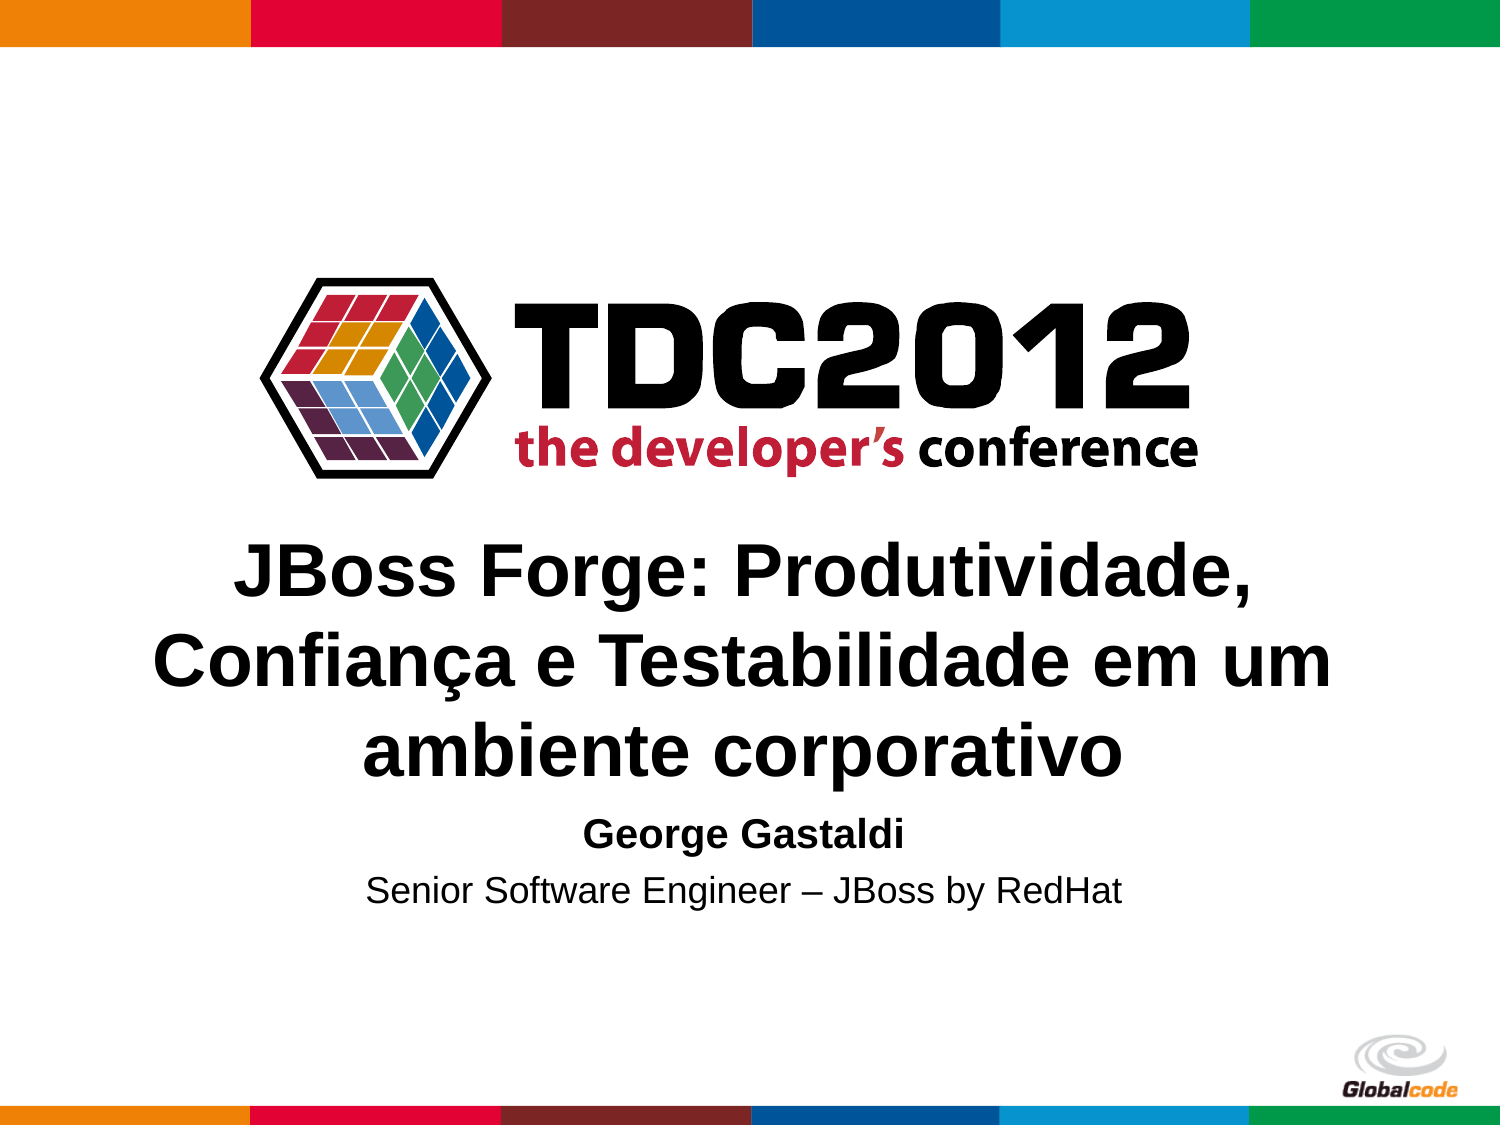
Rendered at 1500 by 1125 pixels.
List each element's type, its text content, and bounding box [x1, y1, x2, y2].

title JBoss Forge: Produtividade, Confiança e Testabilidade em um ambiente corporativo [100, 513, 1388, 798]
text_box Senior Software Engineer – JBoss by RedHat [100, 858, 1388, 965]
picture [1340, 1006, 1459, 1105]
subtitle George Gastaldi [100, 798, 1388, 858]
